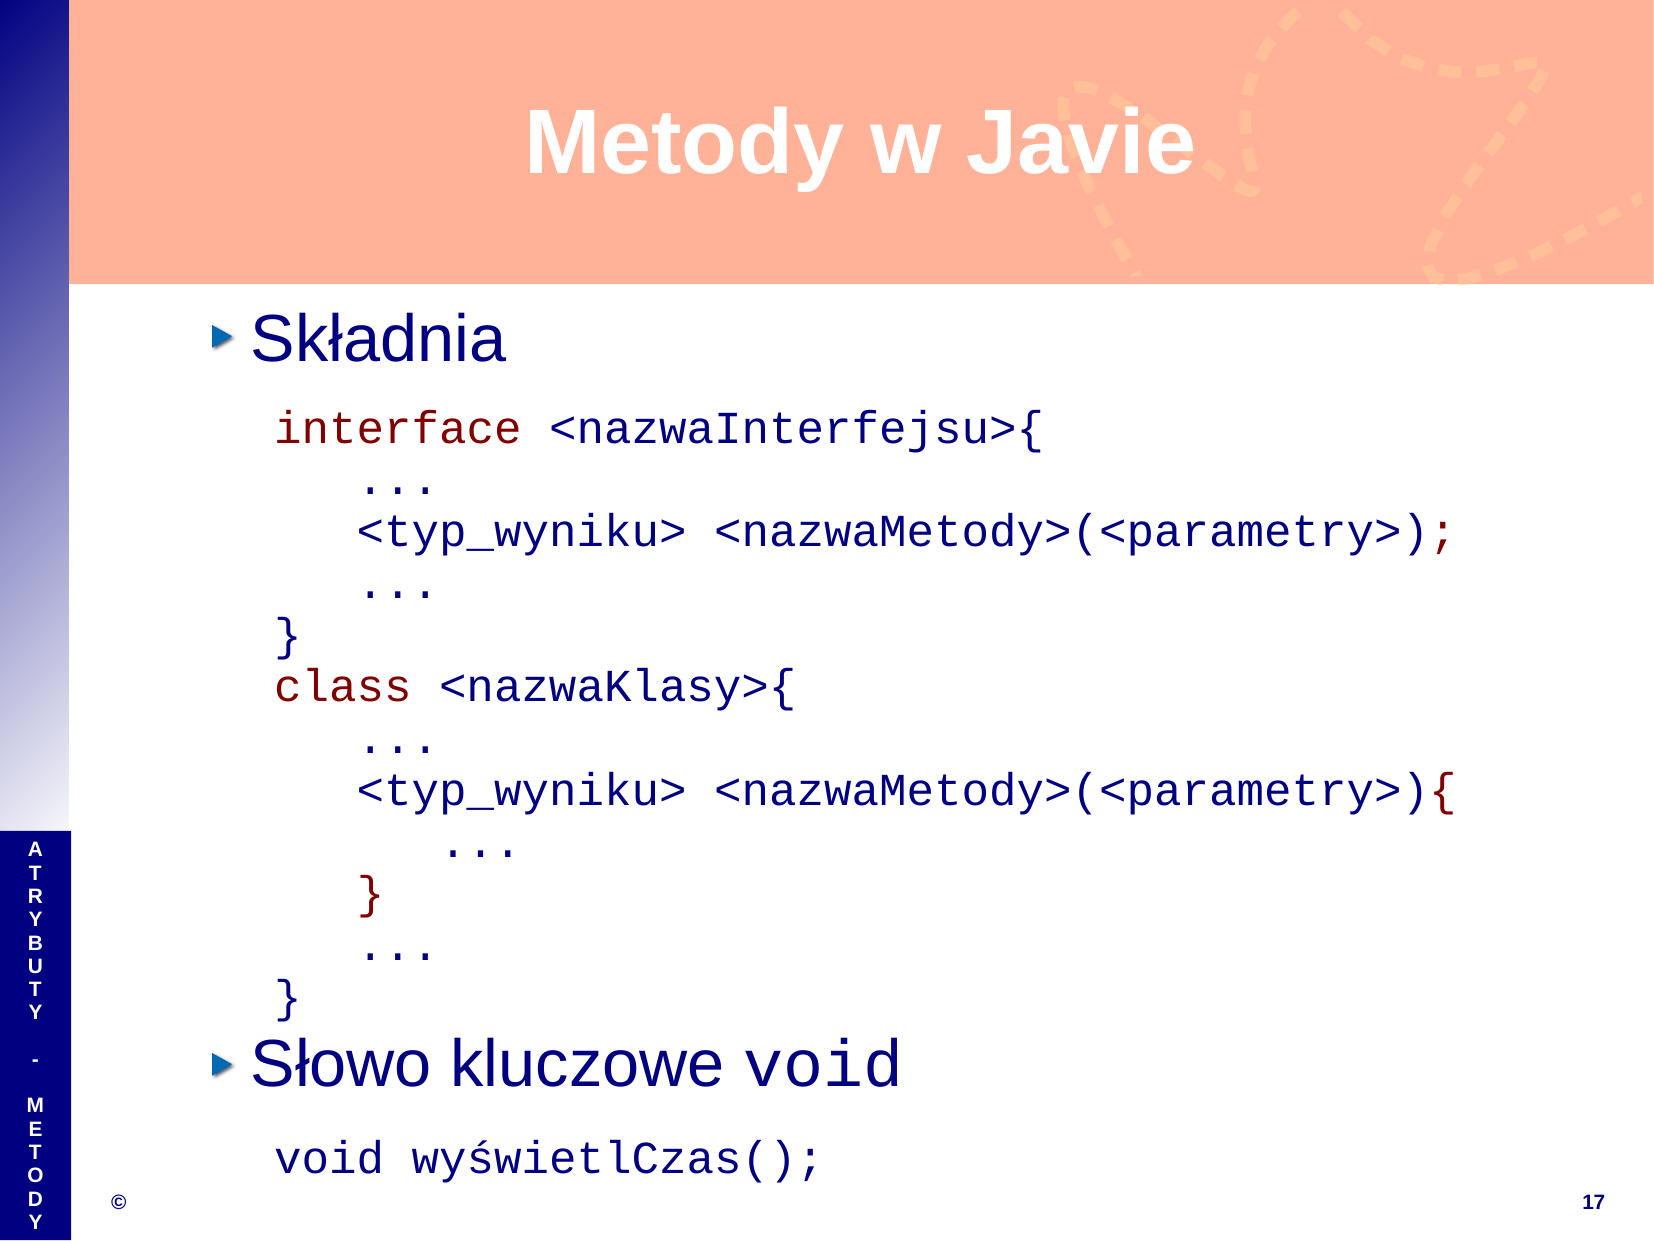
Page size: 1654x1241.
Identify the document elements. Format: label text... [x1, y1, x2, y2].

list Składnia interface <nazwaInterfejsu>{ ... <typ_wyniku> <nazwaMetody>(<parametry>); ... } class <nazwaKlasy>{ ... <typ_wyniku> <nazwaMetody>(<parametry>){ ... } ... } Słowo kluczowe void void wyświetlCzas(); [179, 301, 1502, 1227]
title Metody w Javie [104, 37, 1617, 246]
text_box A T R Y B U T Y - M E T O D Y [0, 830, 71, 1241]
